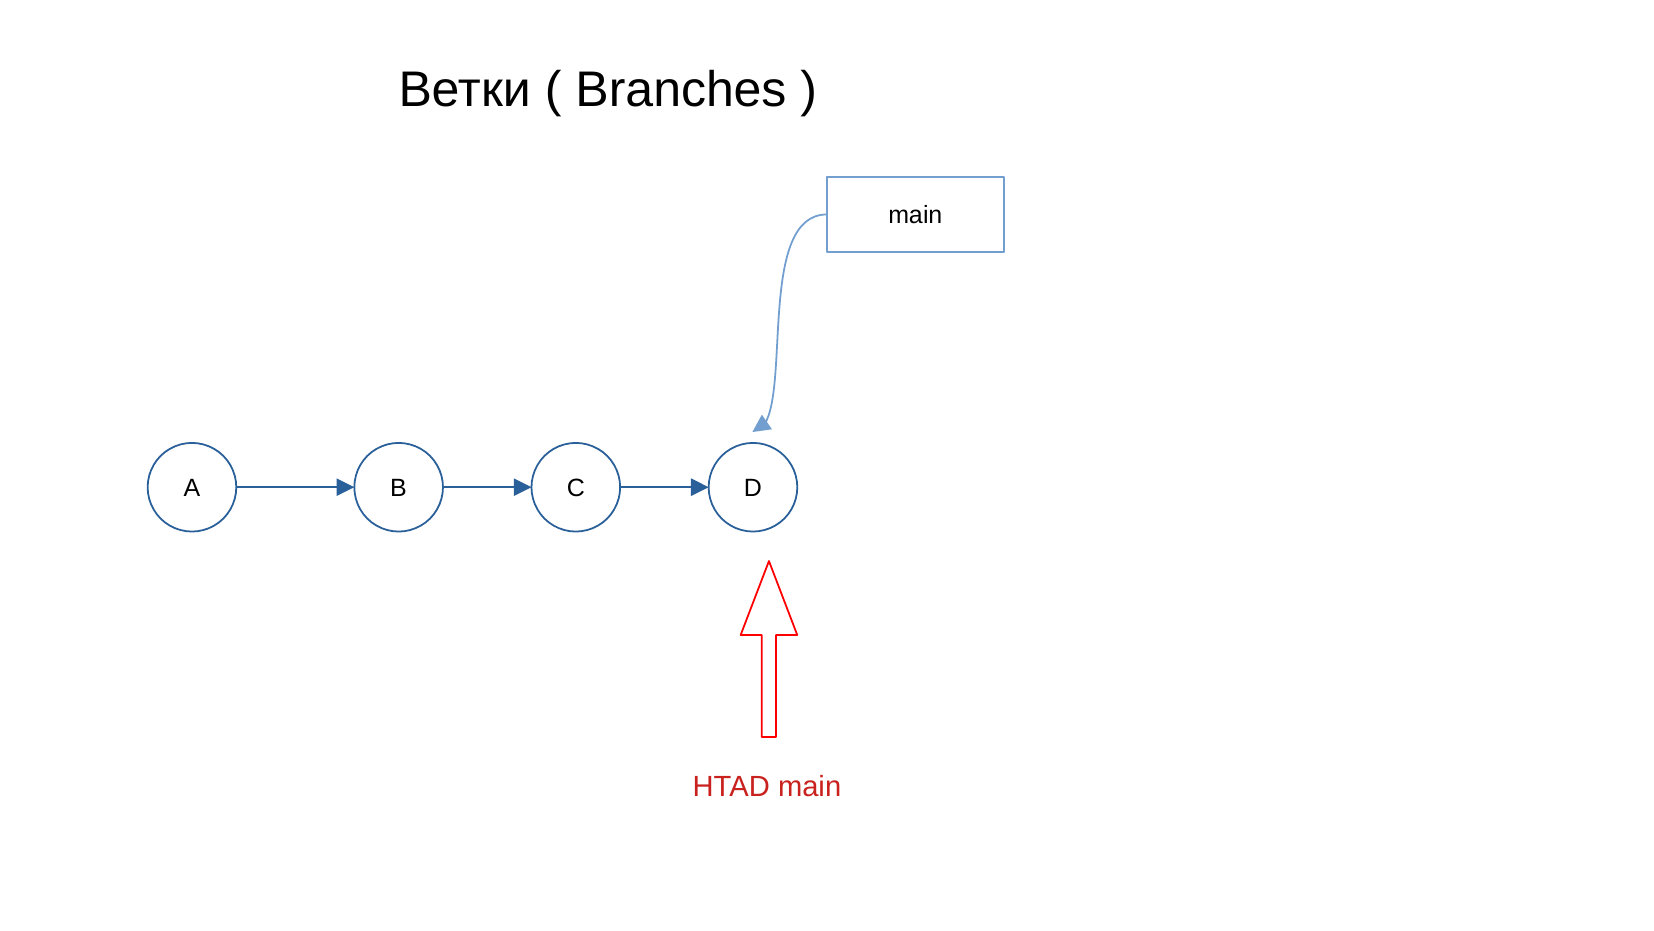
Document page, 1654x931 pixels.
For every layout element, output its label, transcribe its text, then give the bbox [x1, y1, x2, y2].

text_box A [147, 442, 237, 532]
text_box Ветки ( Branches ) [383, 59, 1124, 148]
text_box C [531, 442, 621, 532]
text_box main [826, 177, 1004, 252]
text_box B [354, 442, 443, 532]
text_box D [708, 442, 798, 532]
text_box HTAD main [677, 767, 857, 810]
text_box [740, 561, 798, 738]
